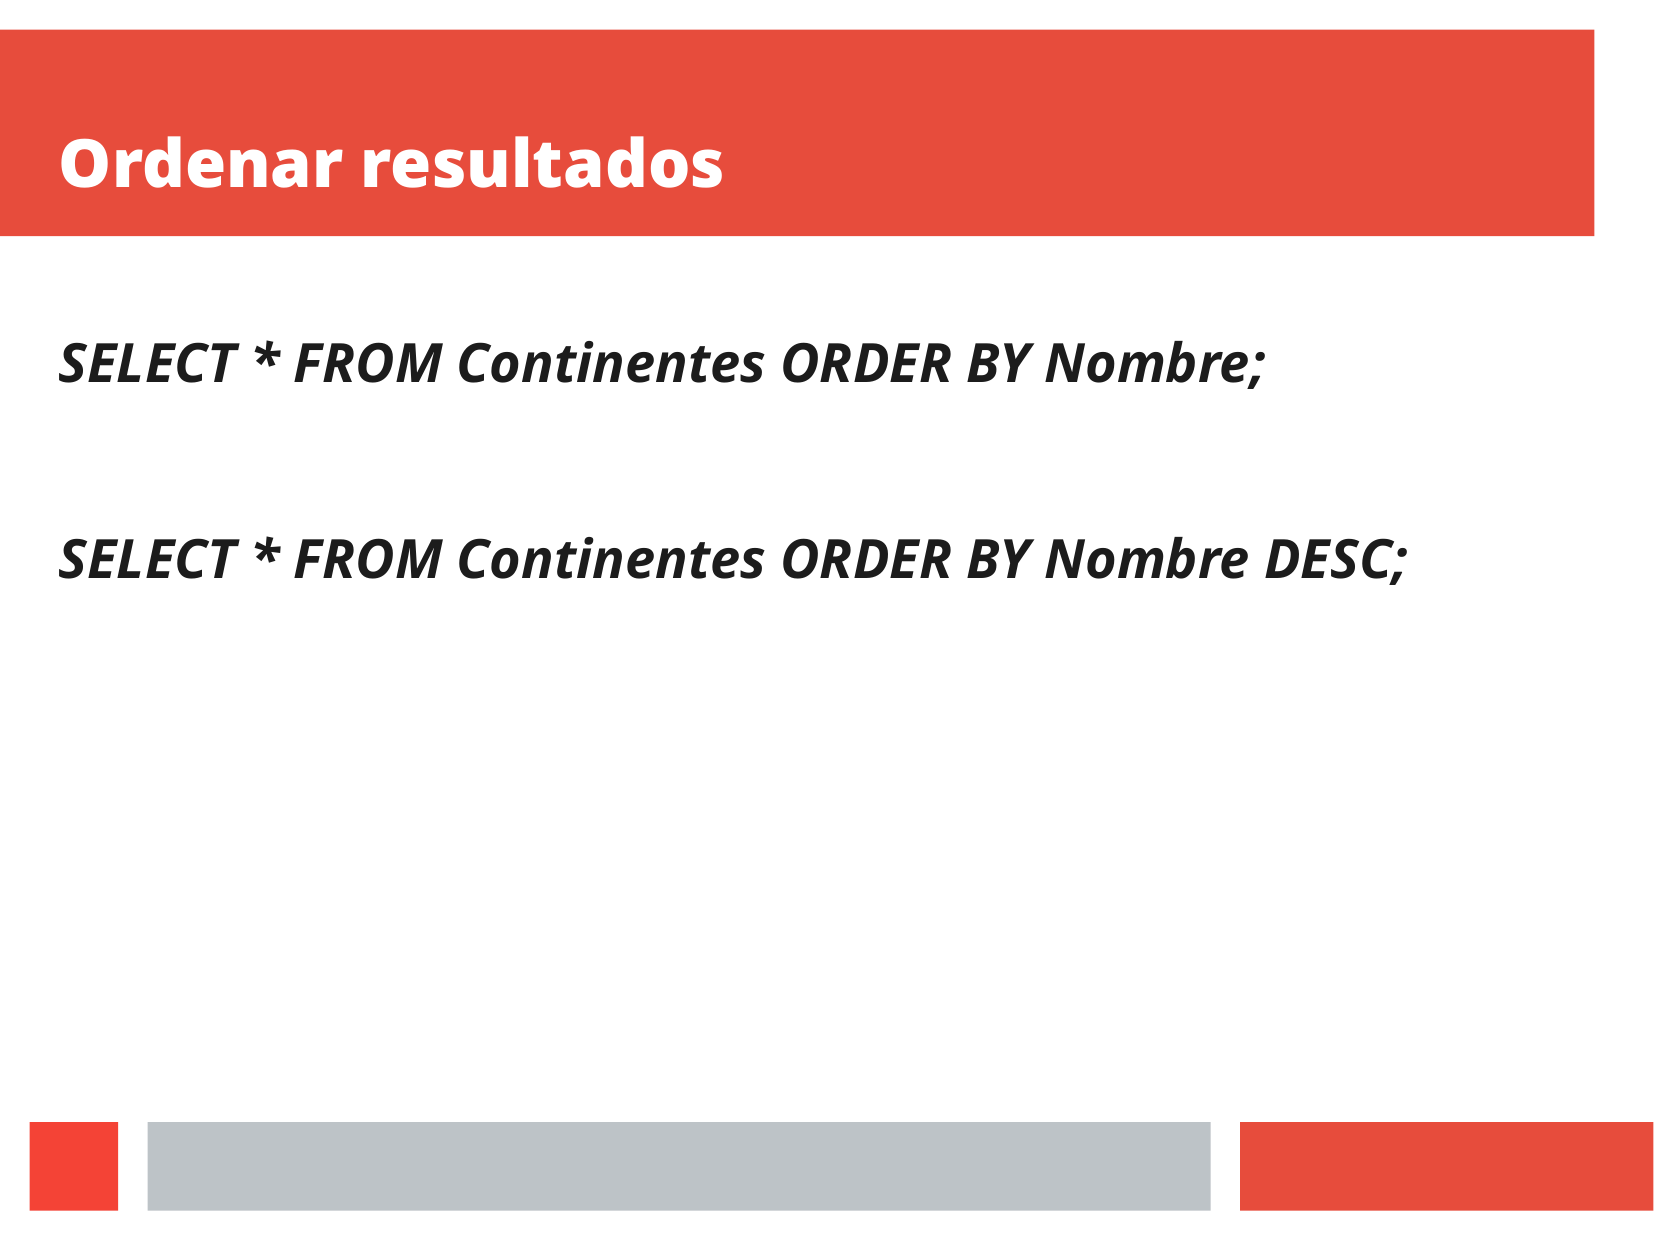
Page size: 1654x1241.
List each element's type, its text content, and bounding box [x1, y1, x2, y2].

title Ordenar resultados [59, 59, 1595, 207]
list SELECT * FROM Continentes ORDER BY Nombre; SELECT * FROM Continentes ORDER BY Nombre DESC; [59, 324, 1565, 1093]
